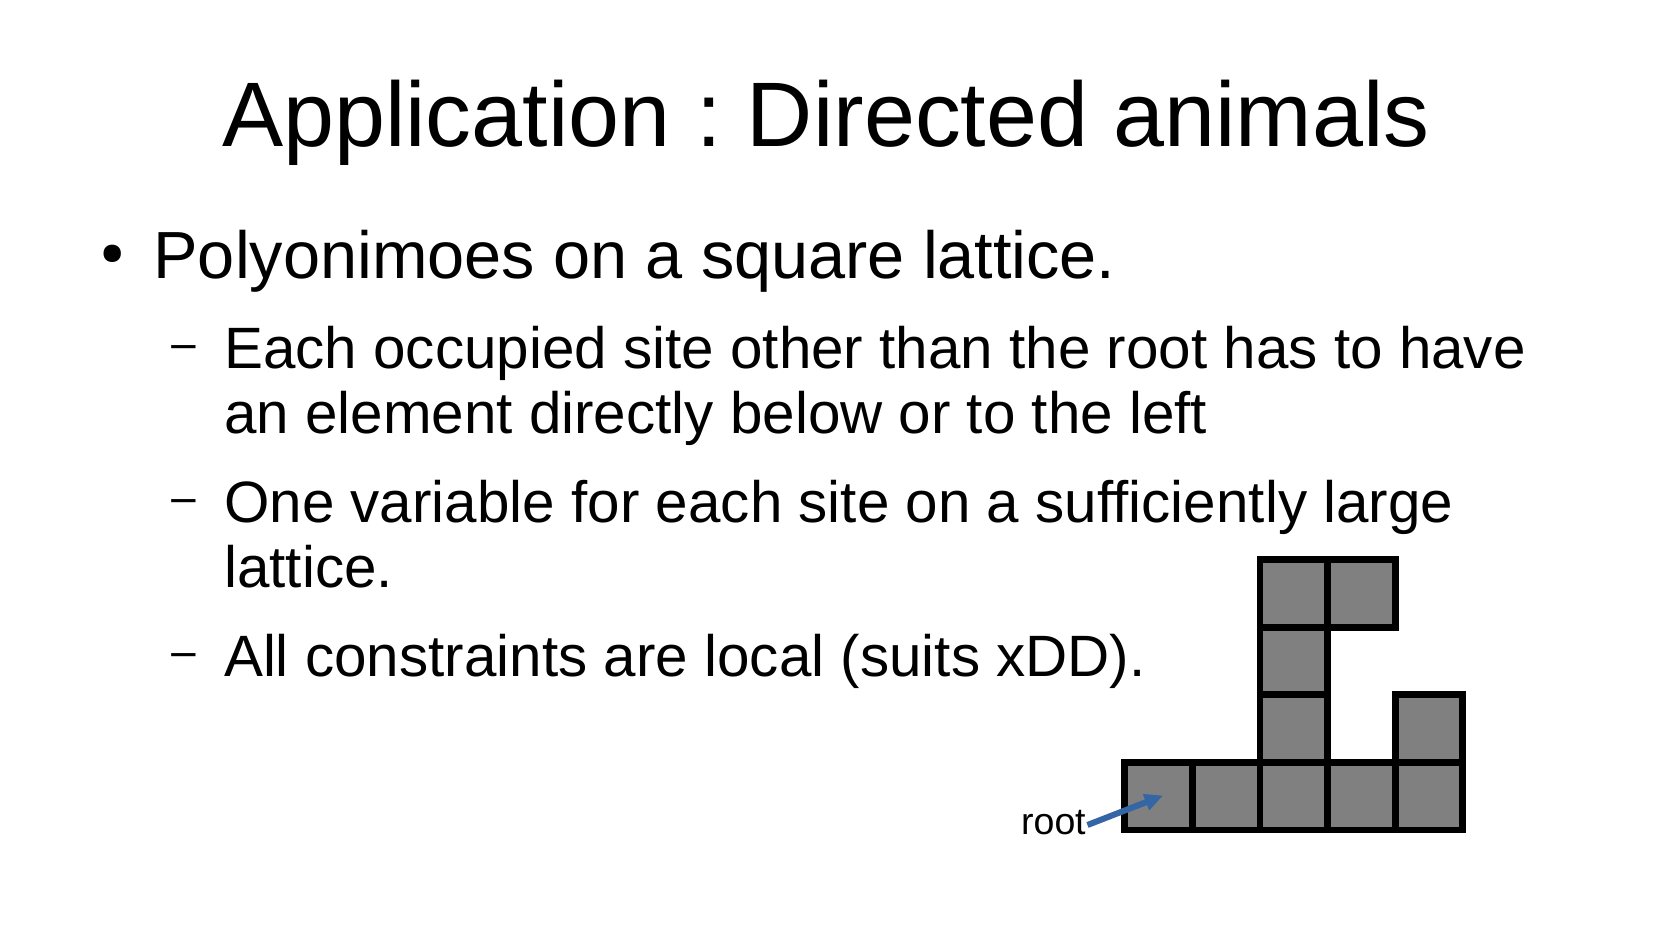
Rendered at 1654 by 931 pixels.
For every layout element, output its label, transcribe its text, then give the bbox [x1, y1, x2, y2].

list Polyonimoes on a square lattice. Each occupied site other than the root has to have an element directly below or to the left One variable for each site on a sufficiently large lattice. All constraints are local (suits xDD). [82, 217, 1571, 758]
picture [1087, 522, 1501, 868]
title Application : Directed animals [82, 37, 1571, 193]
text_box root [1006, 792, 1101, 850]
